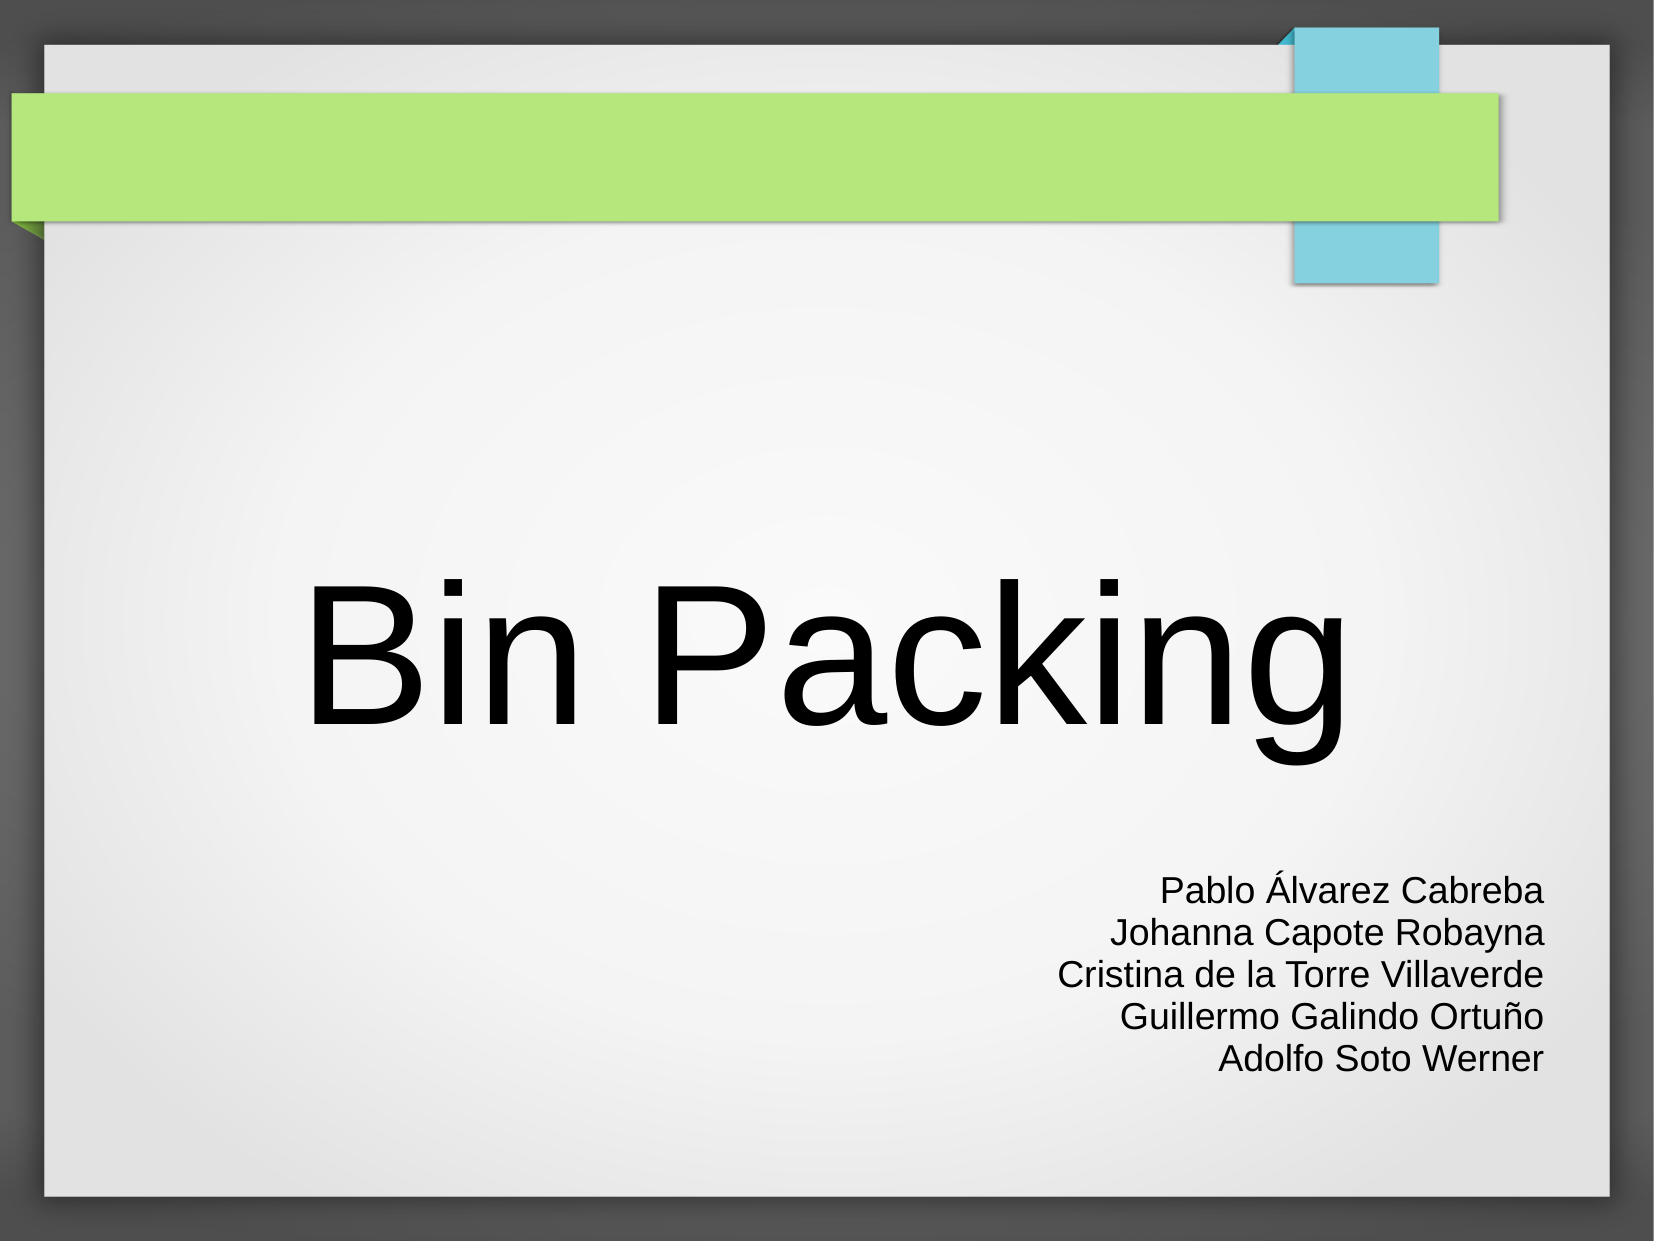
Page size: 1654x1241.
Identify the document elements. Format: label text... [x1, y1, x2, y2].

text_box Pablo Álvarez Cabreba Johanna Capote Robayna Cristina de la Torre Villaverde Guillermo Galindo Ortuño Adolfo Soto Werner [838, 862, 1560, 1087]
title [82, 69, 1264, 238]
subtitle Bin Packing [82, 295, 1571, 1015]
picture [0, 0, 1654, 1241]
